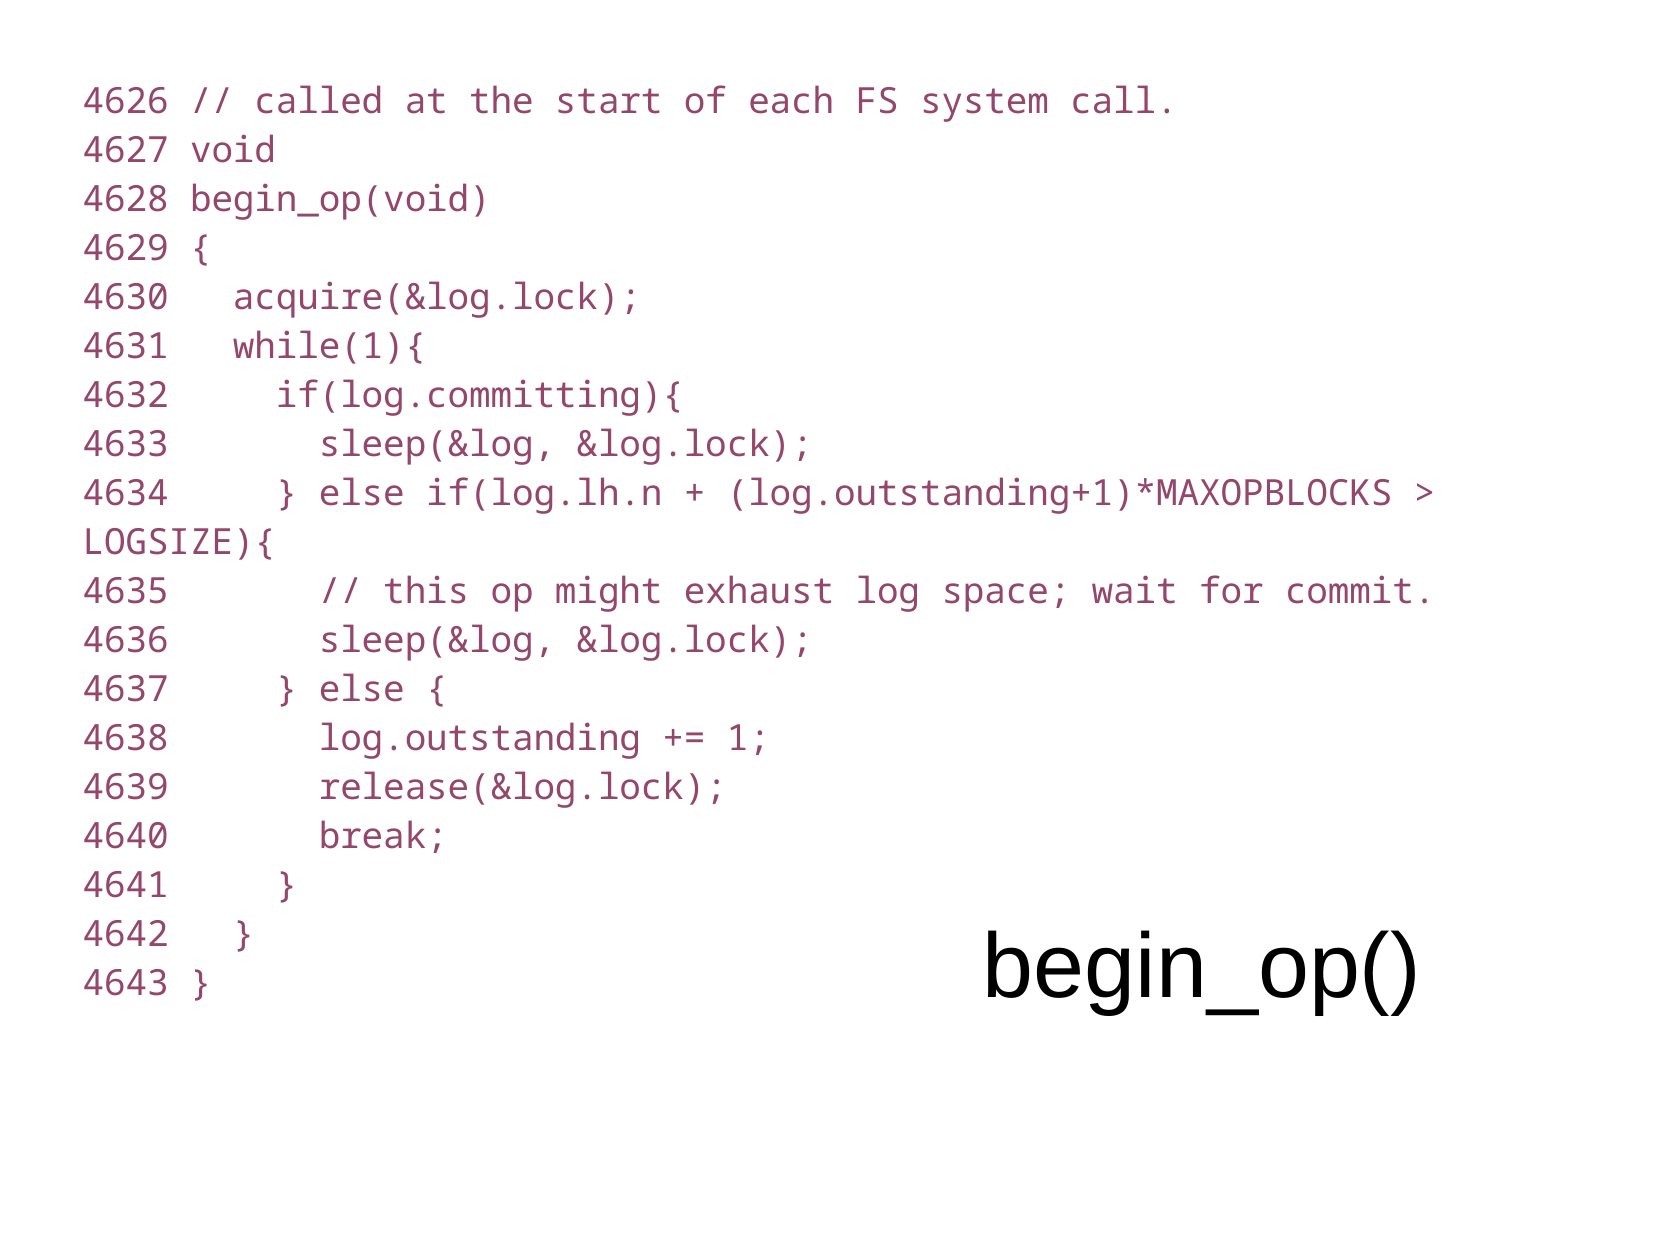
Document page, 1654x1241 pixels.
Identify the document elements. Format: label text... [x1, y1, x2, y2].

list 4626 // called at the start of each FS system call. 4627 void 4628 begin_op(void) 4629 { 4630 acquire(&log.lock); 4631 while(1){ 4632 if(log.committing){ 4633 sleep(&log, &log.lock); 4634 } else if(log.lh.n + (log.outstanding+1)*MAXOPBLOCKS > LOGSIZE){ 4635 // this op might exhaust log space; wait for commit. 4636 sleep(&log, &log.lock); 4637 } else { 4638 log.outstanding += 1; 4639 release(&log.lock); 4640 break; 4641 } 4642 } 4643 } [82, 75, 1571, 1010]
list [832, 368, 1576, 1088]
